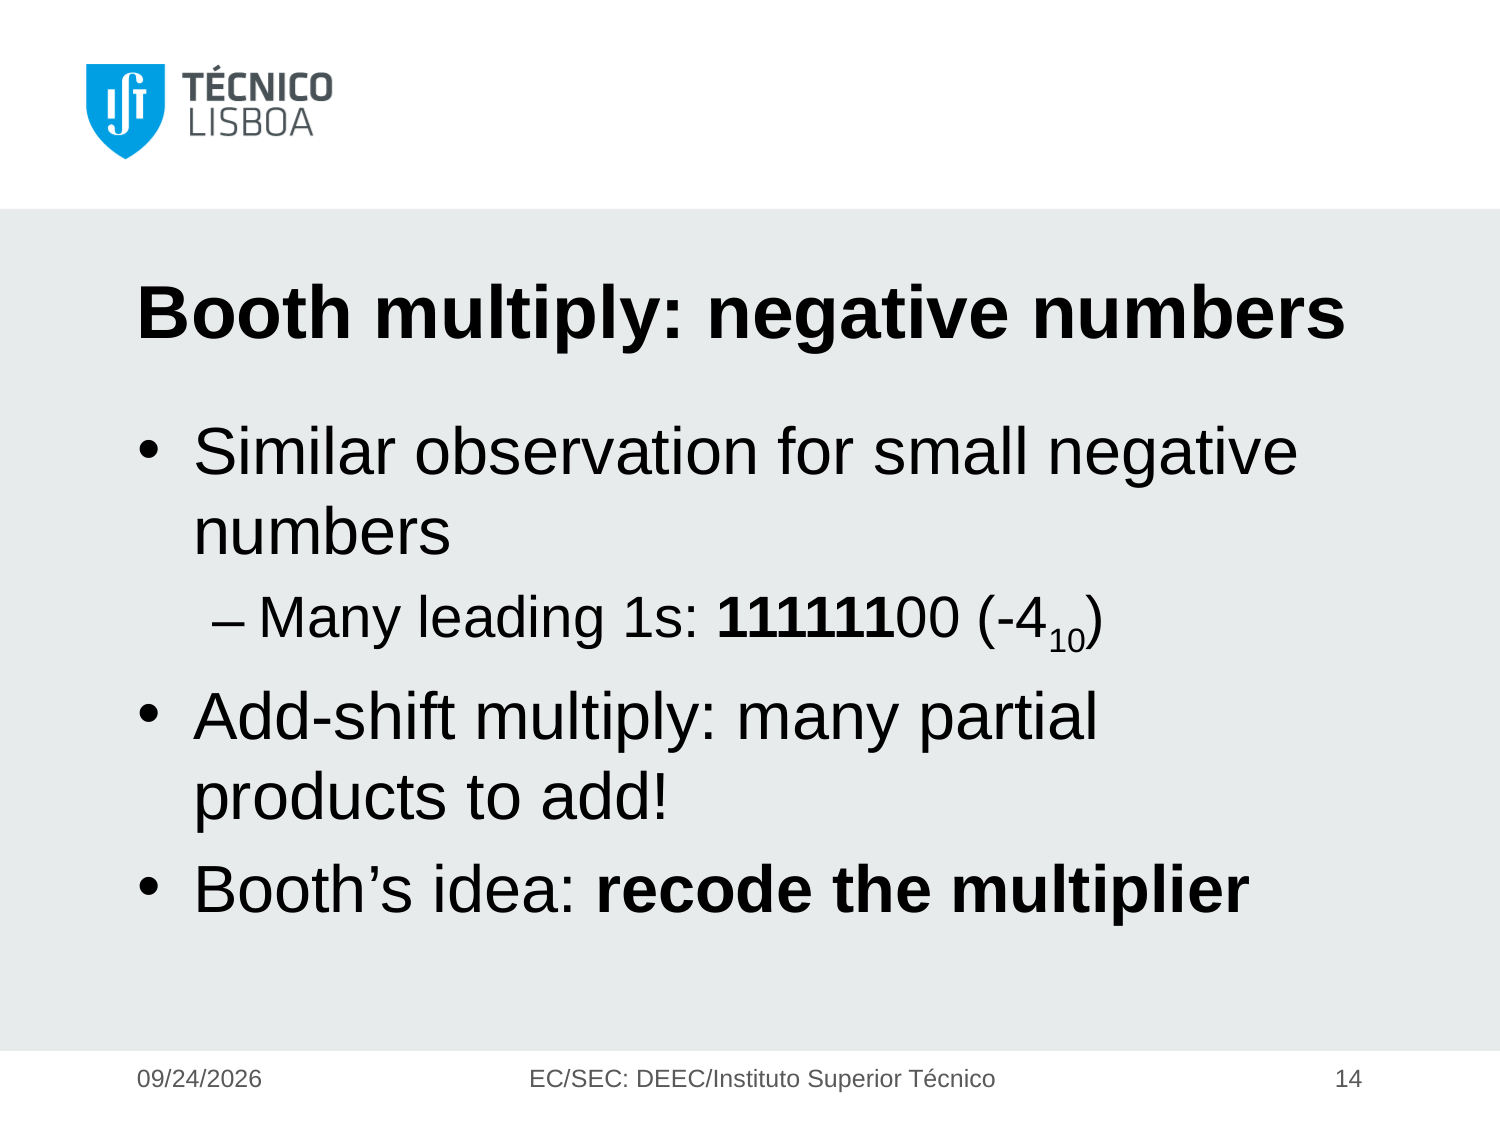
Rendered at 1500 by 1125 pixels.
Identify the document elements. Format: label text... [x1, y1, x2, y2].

footer EC/SEC: DEEC/Instituto Superior Técnico [512, 1052, 1021, 1103]
slide_number <number> [1077, 1052, 1378, 1103]
slide_number 10/22/2018 [121, 1052, 425, 1103]
picture [0, 0, 1500, 1125]
list Similar observation for small negative numbers Many leading 1s: 11111100 (-410) Add-shift multiply: many partial products to add! Booth’s idea: recode the multiplier [121, 400, 1378, 1005]
title Booth multiply: negative numbers [121, 237, 1378, 381]
